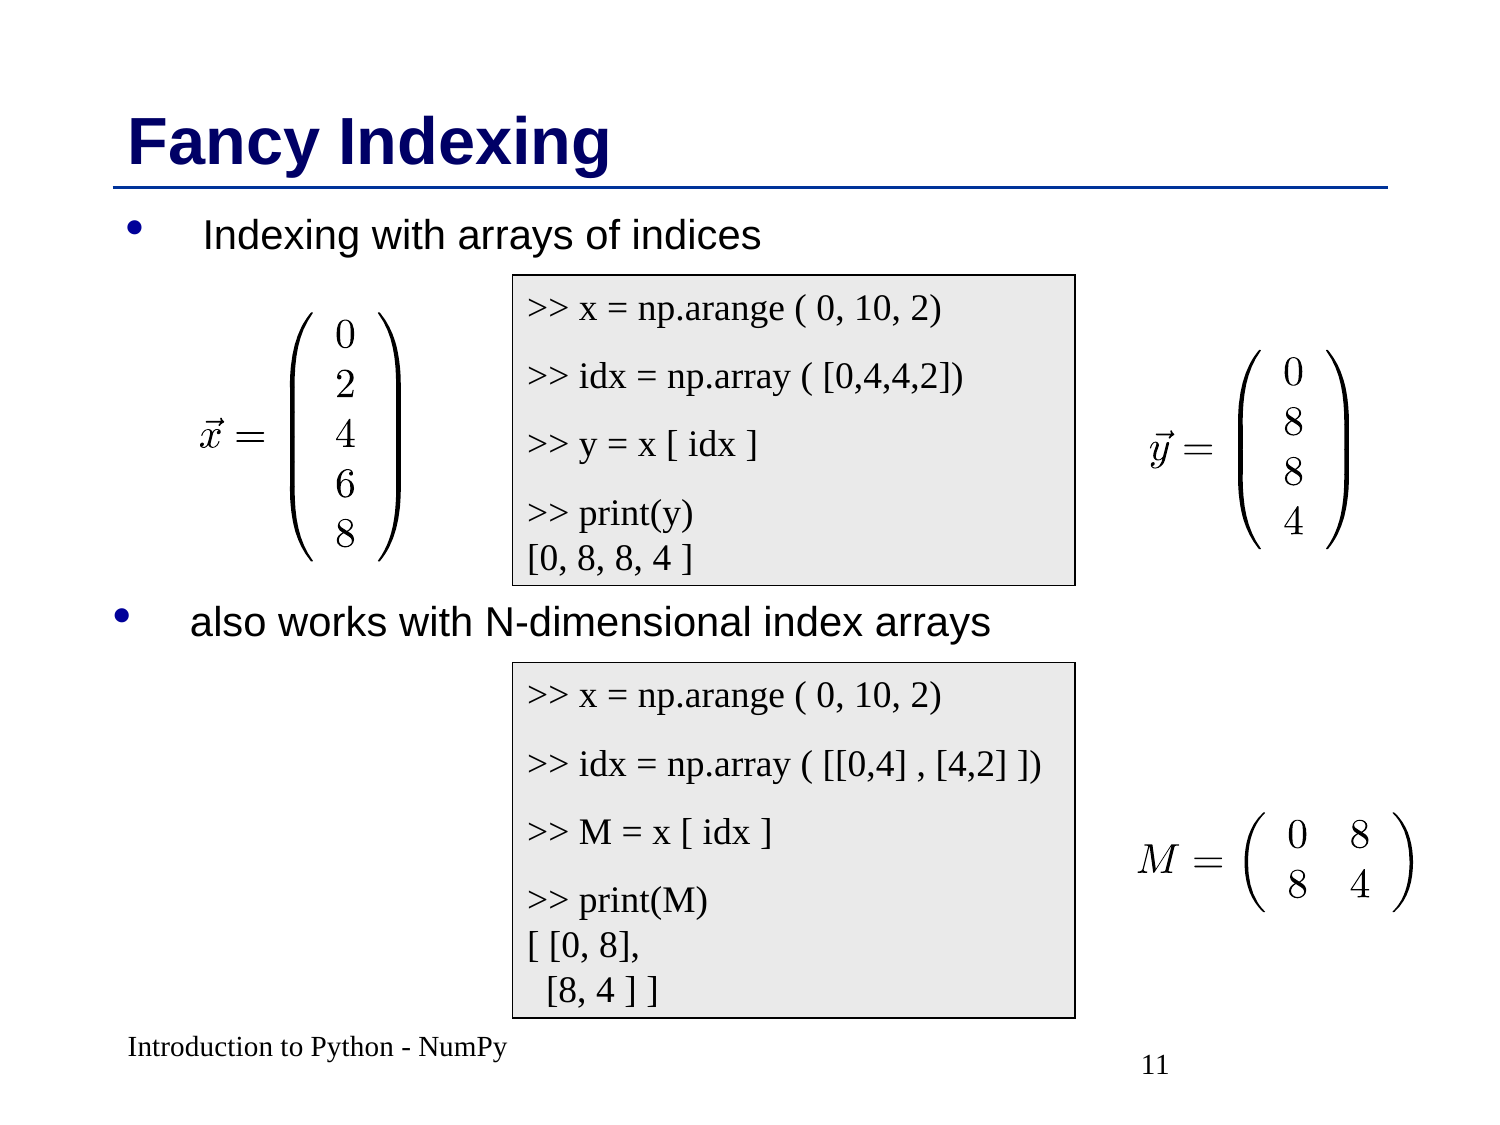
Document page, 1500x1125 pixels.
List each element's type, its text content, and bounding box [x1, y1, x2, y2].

text_box also works with N-dimensional index arrays [99, 587, 1425, 650]
text_box [1288, 819, 1307, 849]
text_box [1244, 812, 1266, 913]
text_box [1155, 430, 1175, 439]
text_box [1137, 844, 1180, 873]
list Indexing with arrays of indices [112, 200, 1438, 396]
text_box [1284, 456, 1303, 486]
text_box [1288, 869, 1307, 899]
text_box [377, 312, 401, 562]
text_box [1351, 819, 1369, 849]
text_box [1284, 407, 1303, 436]
text_box [1284, 506, 1303, 535]
title Fancy Indexing [112, 89, 1388, 186]
text_box [337, 369, 354, 398]
text_box [200, 429, 221, 448]
text_box >> x = np.arange ( 0, 10, 2) >> idx = np.array ( [0,4,4,2]) >> y = x [ idx ] >> print(y) [0, 8, 8, 4 ] [512, 274, 1075, 586]
text_box [336, 418, 355, 447]
text_box [336, 518, 355, 548]
text_box [336, 319, 355, 349]
text_box Introduction to Python - NumPy [112, 1025, 501, 1101]
text_box <number> [1074, 1025, 1388, 1101]
text_box [205, 417, 225, 426]
text_box >> x = np.arange ( 0, 10, 2) >> idx = np.array ( [[0,4] , [4,2] ]) >> M = x [ idx ] >> print(M) [ [0, 8], [8, 4 ] ] [512, 662, 1075, 1019]
text_box [1392, 812, 1414, 913]
text_box [1238, 349, 1261, 550]
text_box [336, 469, 355, 498]
text_box [1350, 869, 1370, 898]
text_box [1284, 357, 1303, 386]
text_box [1149, 441, 1170, 469]
text_box [1326, 349, 1349, 550]
text_box [289, 312, 313, 562]
